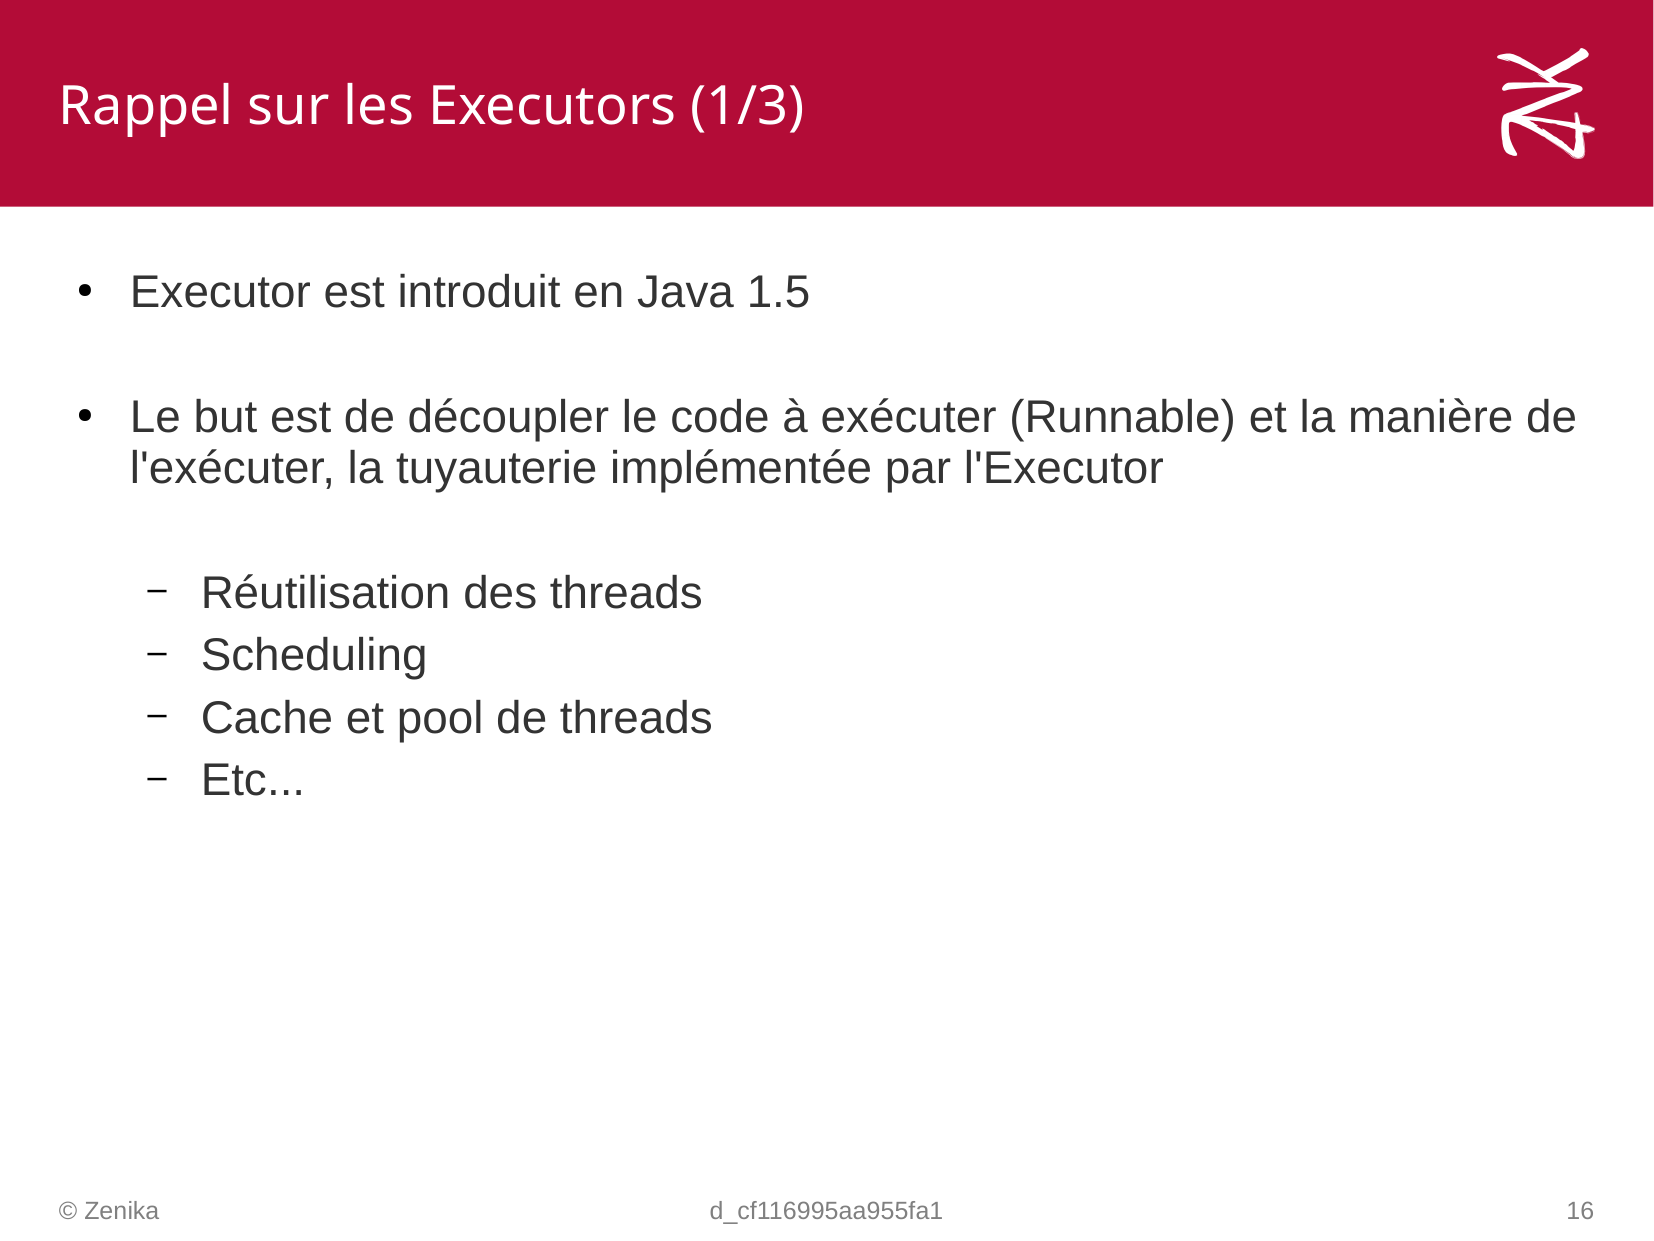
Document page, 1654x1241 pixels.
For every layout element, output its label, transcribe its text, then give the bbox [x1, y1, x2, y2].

list Executor est introduit en Java 1.5 Le but est de découpler le code à exécuter (Runnable) et la manière de l'exécuter, la tuyauterie implémentée par l'Executor Réutilisation des threads Scheduling Cache et pool de threads Etc... [59, 265, 1595, 1182]
title Rappel sur les Executors (1/3) [59, 29, 1595, 178]
